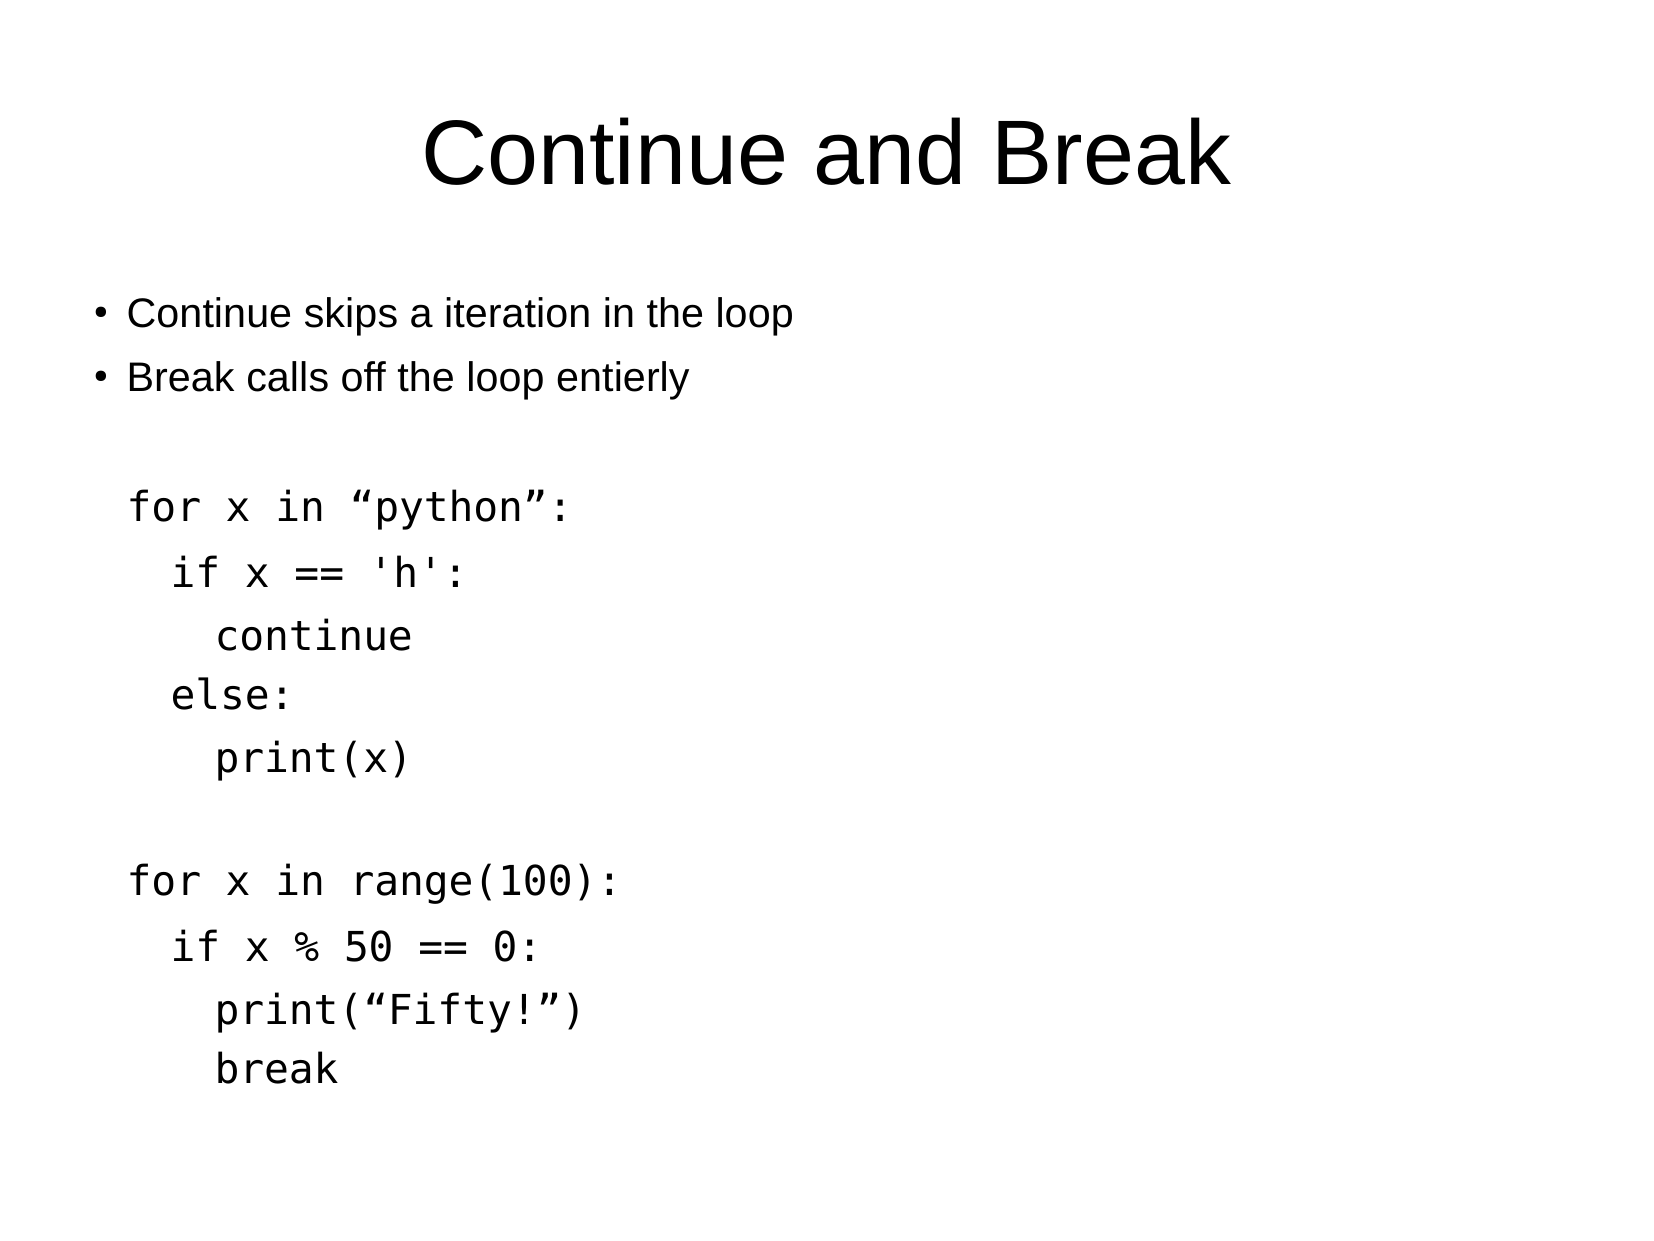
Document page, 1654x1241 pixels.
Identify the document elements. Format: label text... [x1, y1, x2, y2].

list Continue skips a iteration in the loop Break calls off the loop entierly for x in “python”: if x == 'h': continue else: print(x) for x in range(100): if x % 50 == 0: print(“Fifty!”) break [82, 290, 1571, 1109]
title Continue and Break [82, 49, 1571, 257]
